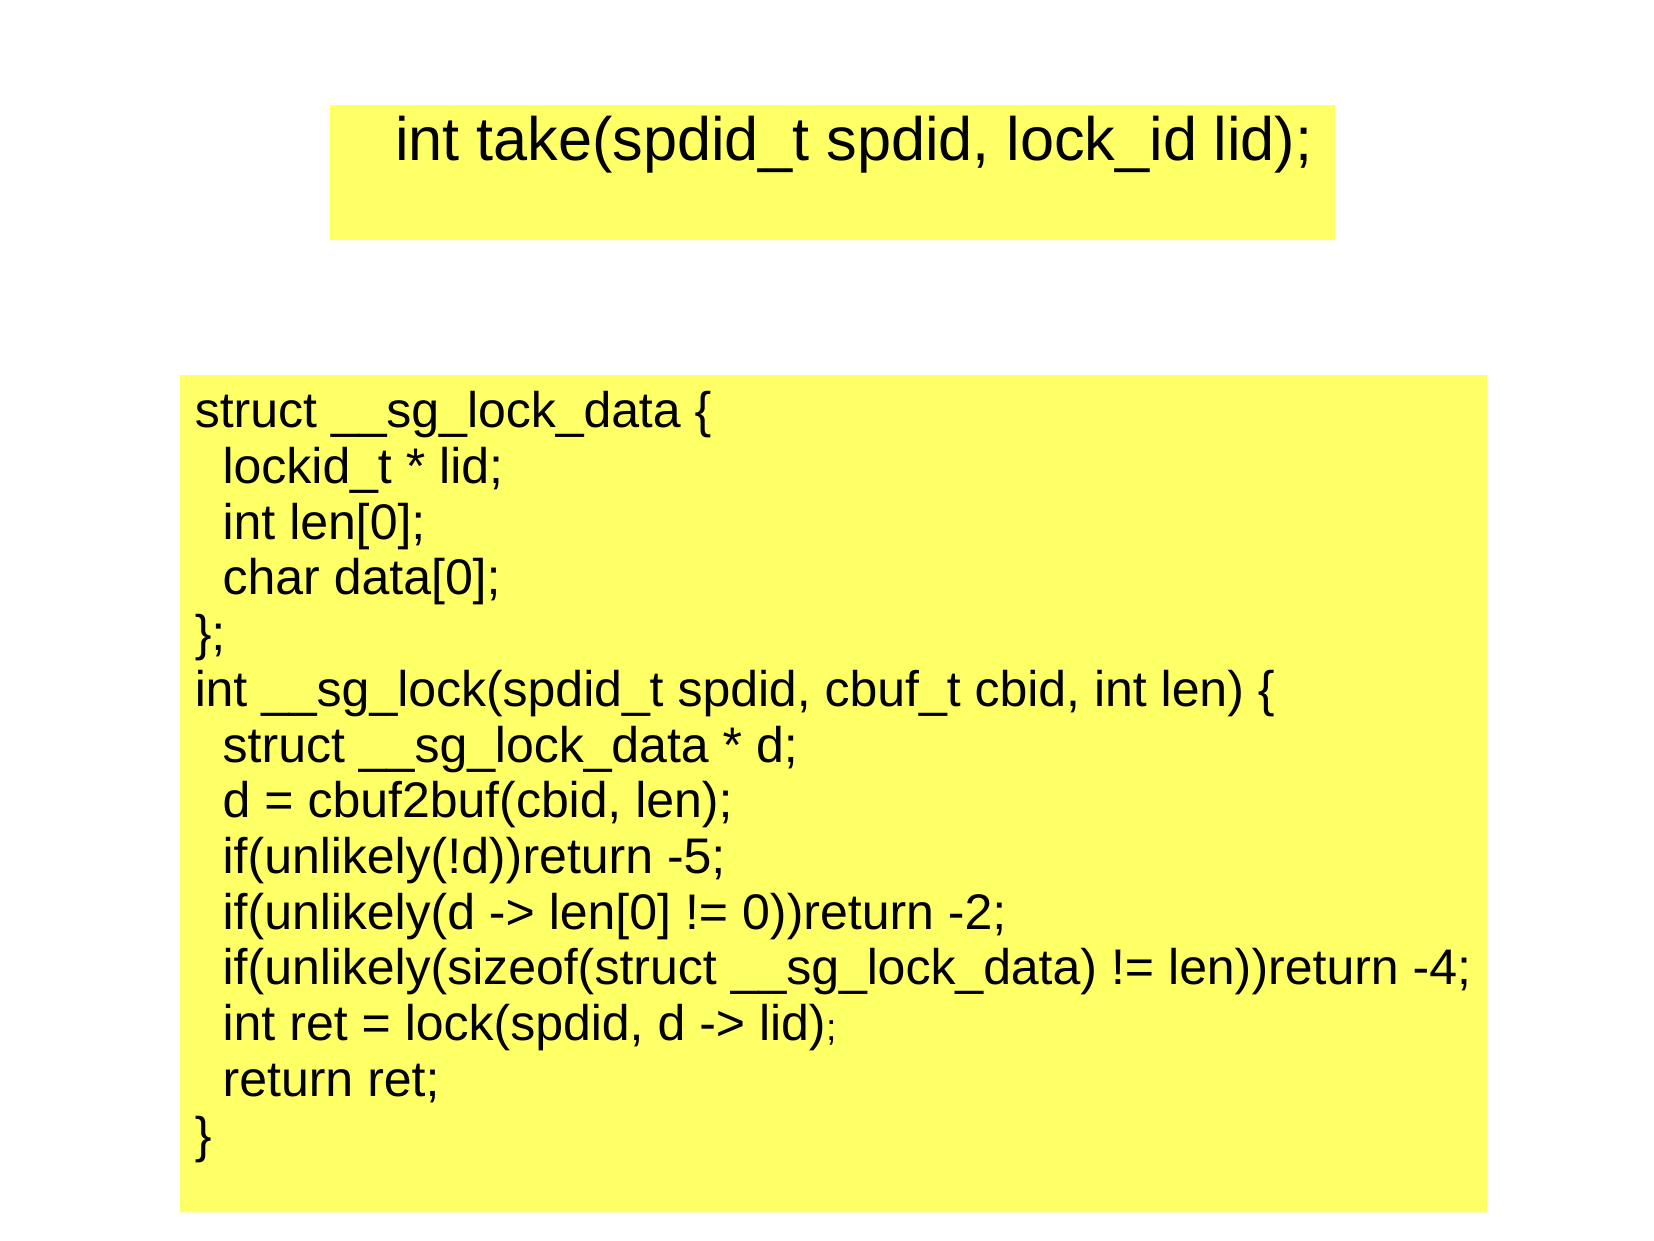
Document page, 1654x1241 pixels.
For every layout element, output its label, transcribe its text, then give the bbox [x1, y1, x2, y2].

list int take(spdid_t spdid, lock_id lid); [330, 105, 1336, 241]
text_box struct __sg_lock_data { lockid_t * lid; int len[0]; char data[0]; }; int __sg_lock(spdid_t spdid, cbuf_t cbid, int len) { struct __sg_lock_data * d; d = cbuf2buf(cbid, len); if(unlikely(!d))return -5; if(unlikely(d -> len[0] != 0))return -2; if(unlikely(sizeof(struct __sg_lock_data) != len))return -4; int ret = lock(spdid, d -> lid); return ret; } [180, 375, 1488, 1213]
